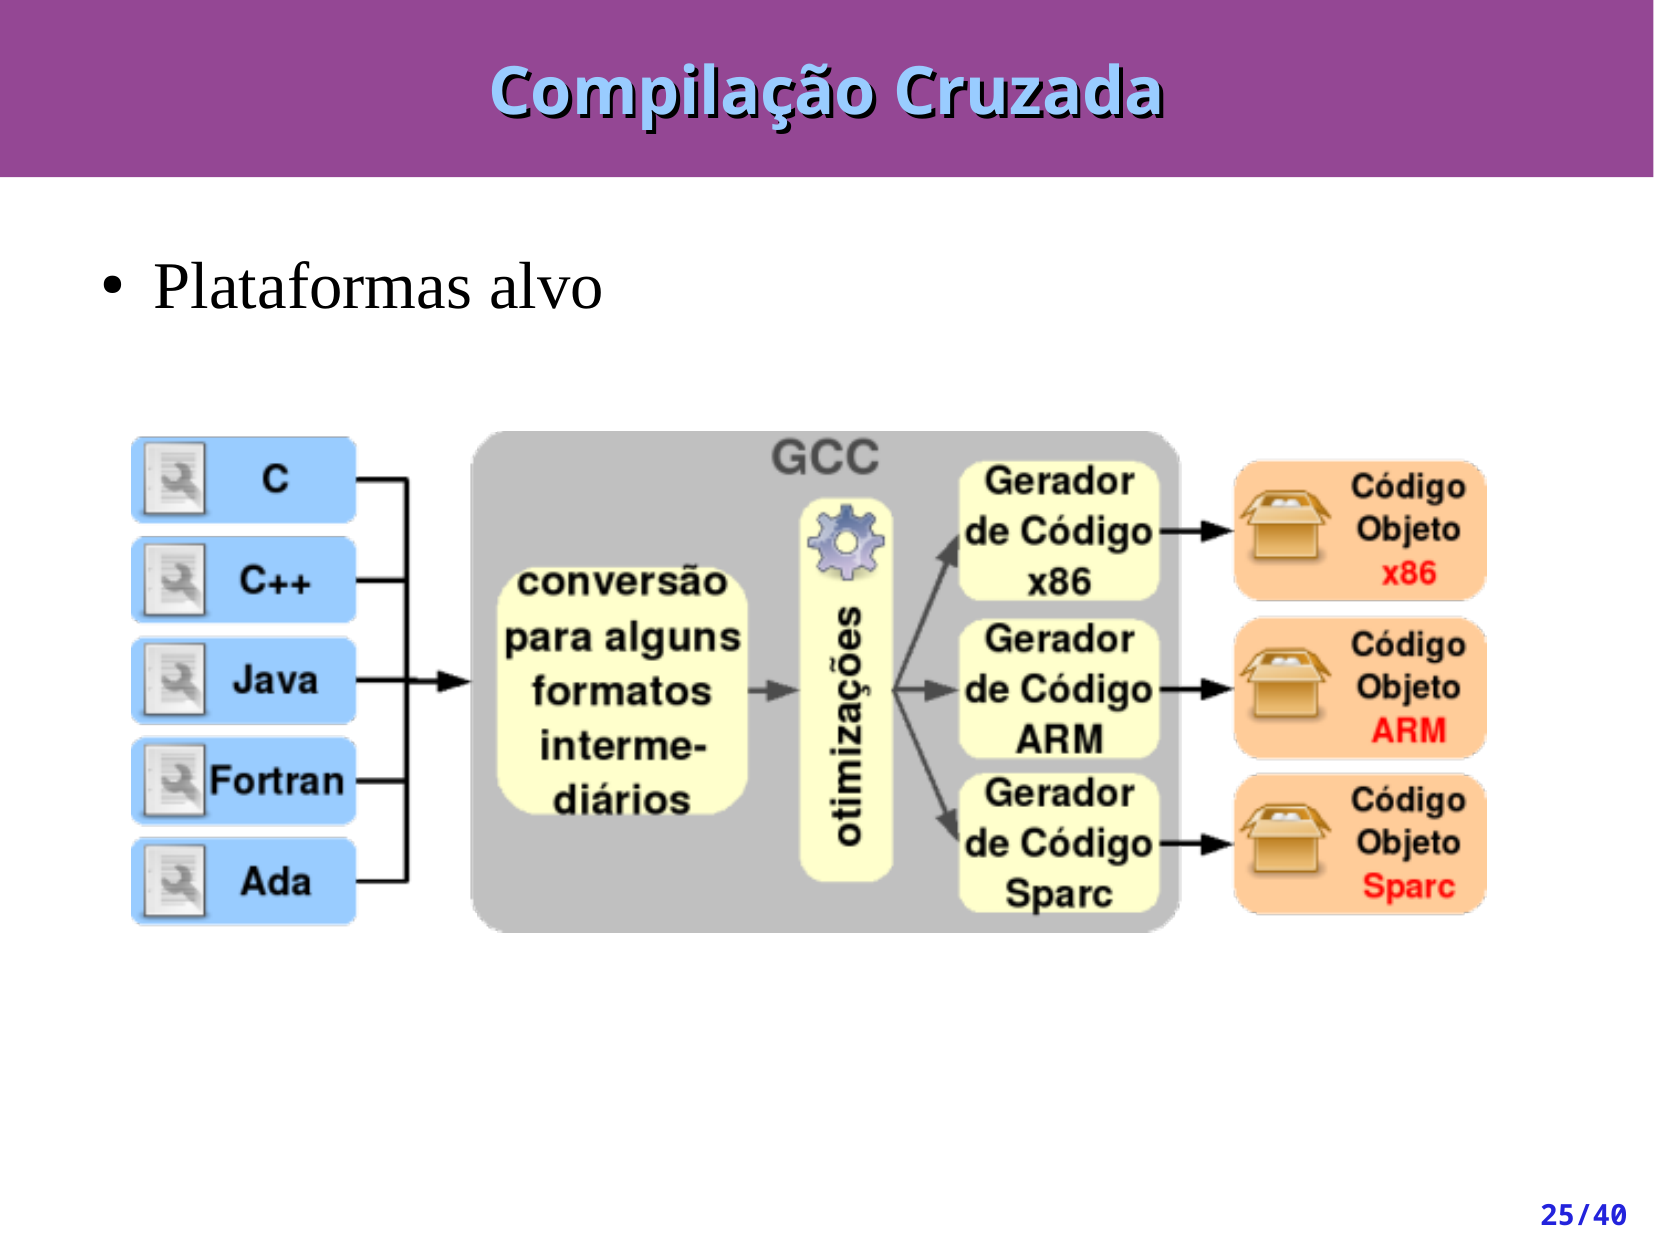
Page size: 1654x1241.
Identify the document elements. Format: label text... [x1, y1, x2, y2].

title Compilação Cruzada [0, 0, 1654, 178]
list Plataformas alvo [82, 249, 1572, 1068]
